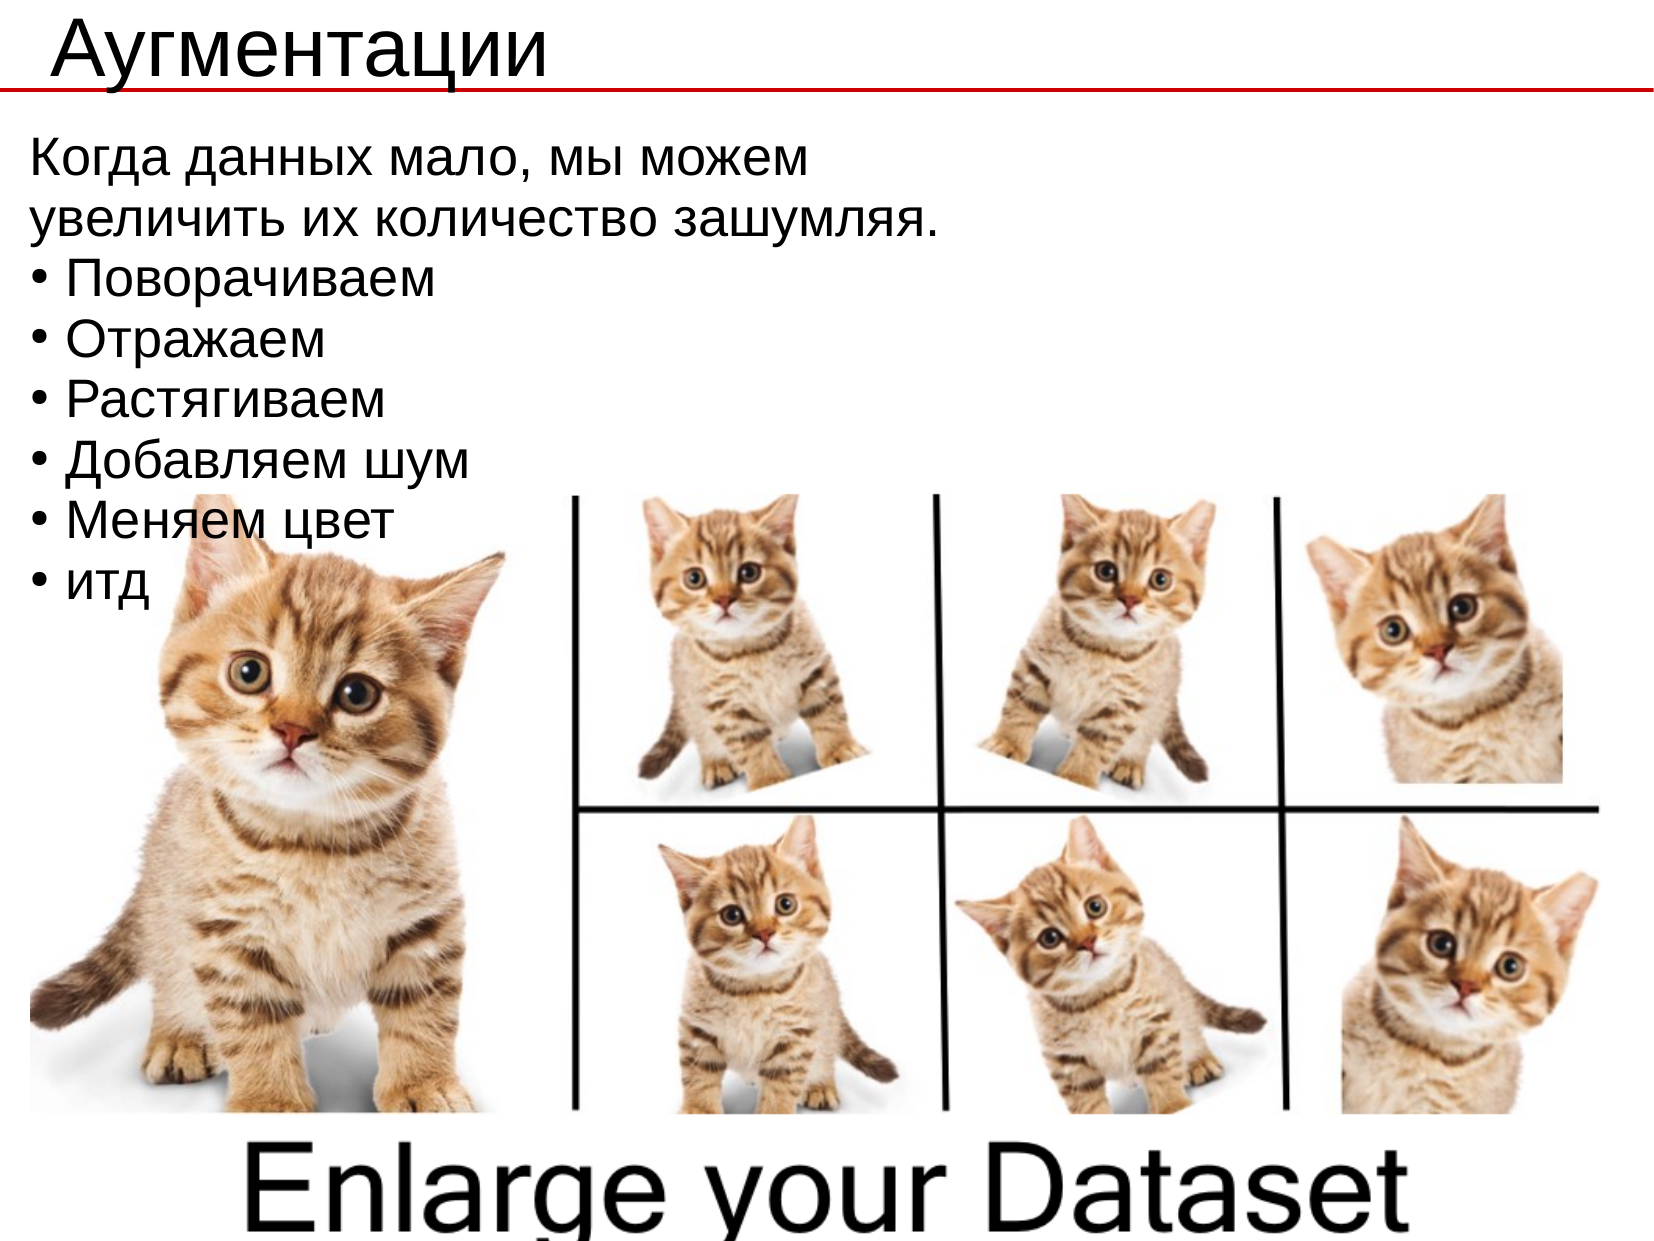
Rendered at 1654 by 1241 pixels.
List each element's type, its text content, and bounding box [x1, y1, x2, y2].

text_box Когда данных мало, мы можем увеличить их количество зашумляя. Поворачиваем Отражаем Растягиваем Добавляем шум Меняем цвет итд [15, 119, 1066, 619]
picture [30, 449, 1624, 1241]
title Аугментации [15, 0, 1253, 94]
